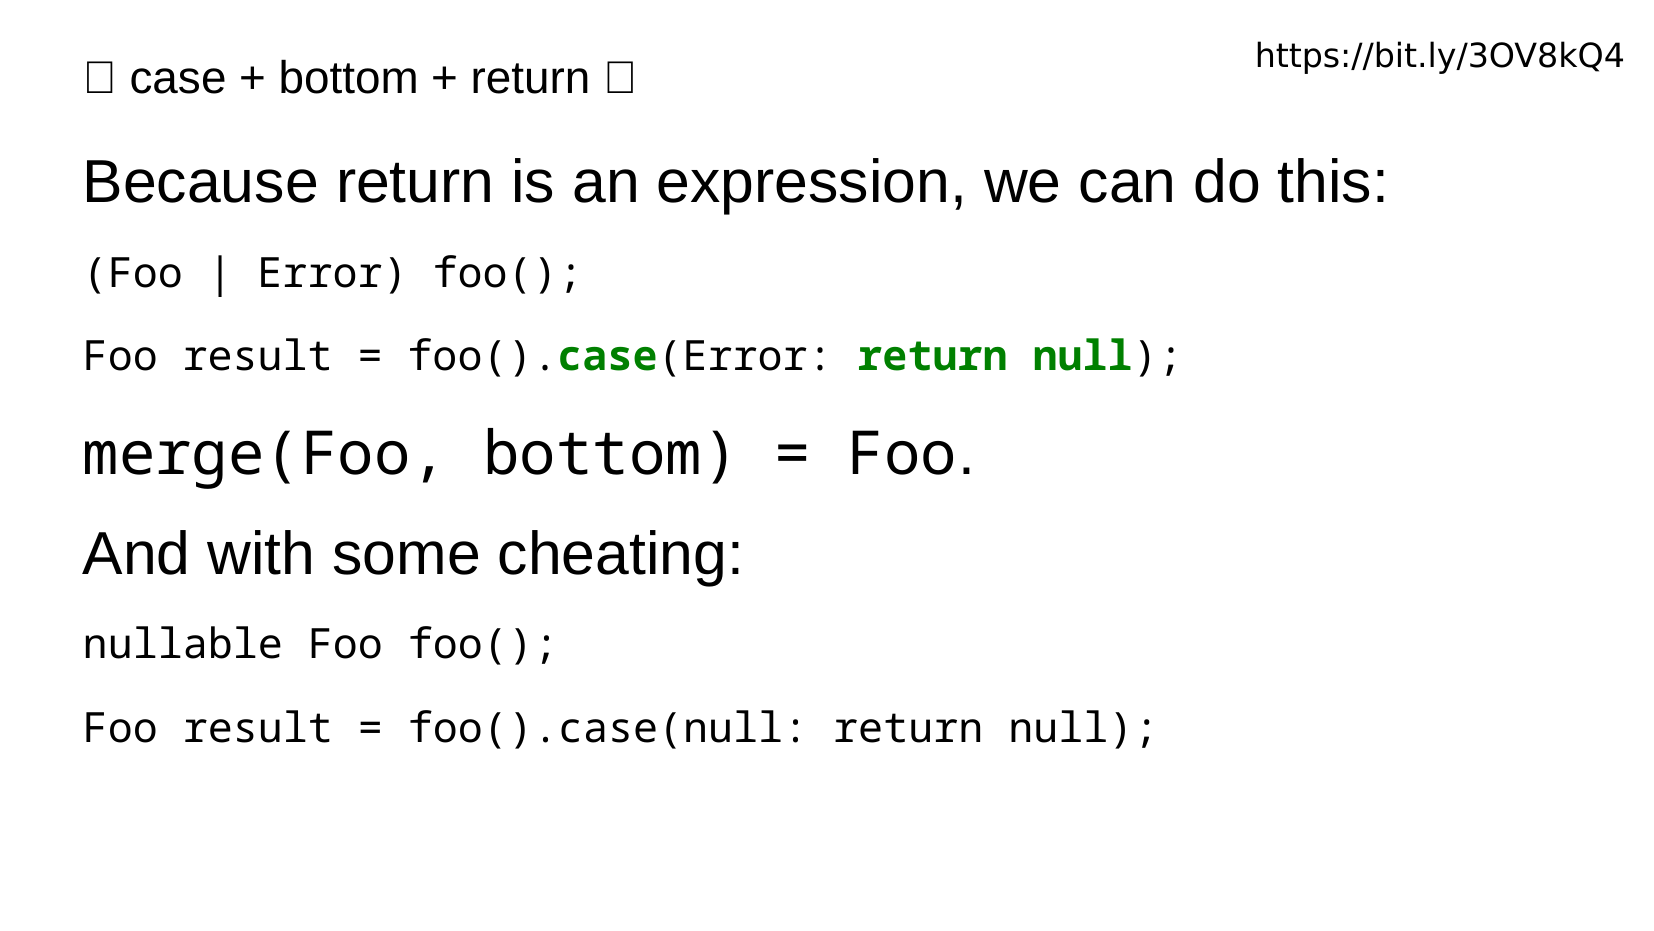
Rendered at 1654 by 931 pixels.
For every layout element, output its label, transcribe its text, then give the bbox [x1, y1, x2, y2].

list Because return is an expression, we can do this: (Foo | Error) foo(); Foo result = foo().case(Error: return null); merge(Foo, bottom) = Foo. And with some cheating: nullable Foo foo(); Foo result = foo().case(null: return null); [82, 147, 1571, 758]
title ✨ case + bottom + return ✨ [82, 37, 1270, 119]
